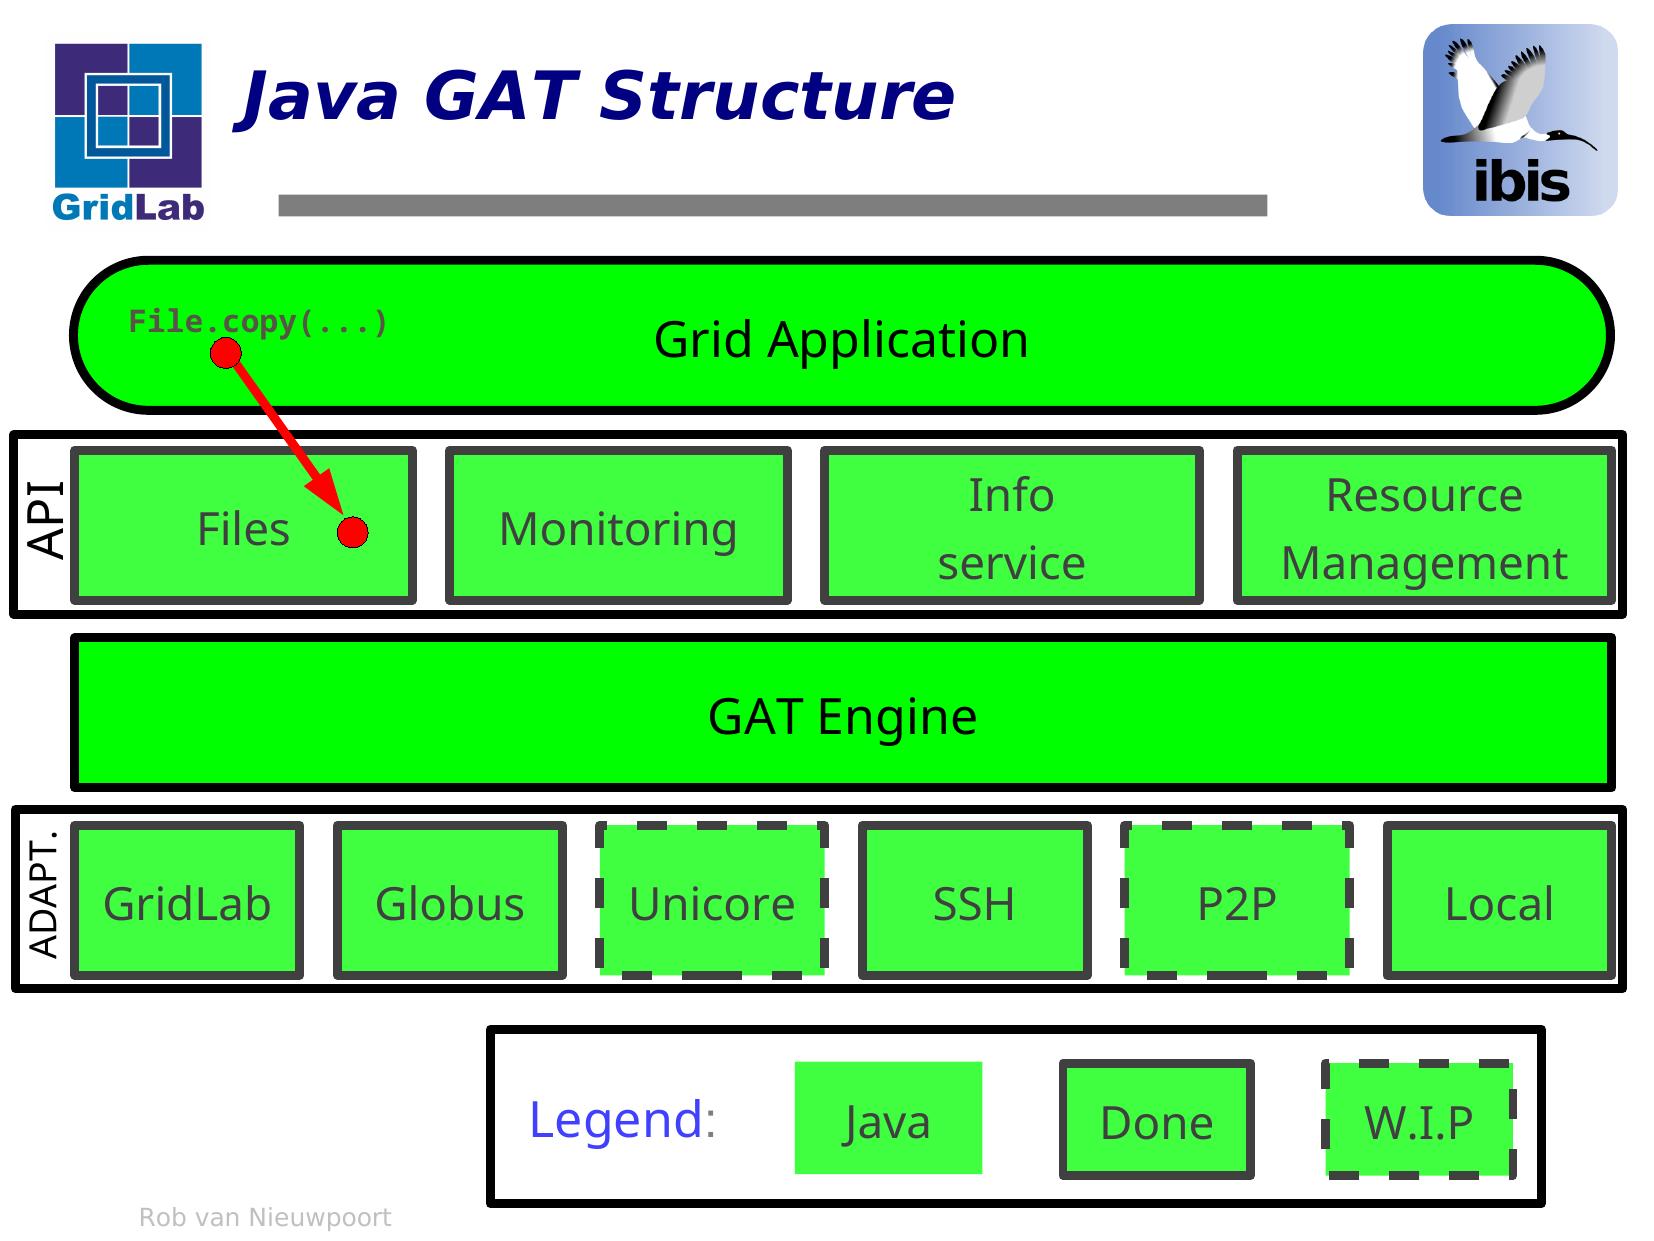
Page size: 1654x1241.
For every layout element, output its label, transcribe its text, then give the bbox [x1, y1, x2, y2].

text_box File.copy(...) [128, 295, 392, 332]
text_box [15, 809, 1623, 989]
text_box GAT Engine [74, 637, 1612, 788]
text_box Grid Application [73, 260, 1611, 411]
picture [1423, 24, 1618, 216]
text_box API [4, 431, 76, 610]
text_box [210, 337, 242, 369]
text_box [13, 434, 1623, 615]
title Java GAT Structure [243, 0, 1280, 187]
text_box [490, 1029, 1542, 1204]
picture [45, 34, 211, 230]
text_box ADAPT. [12, 806, 83, 985]
